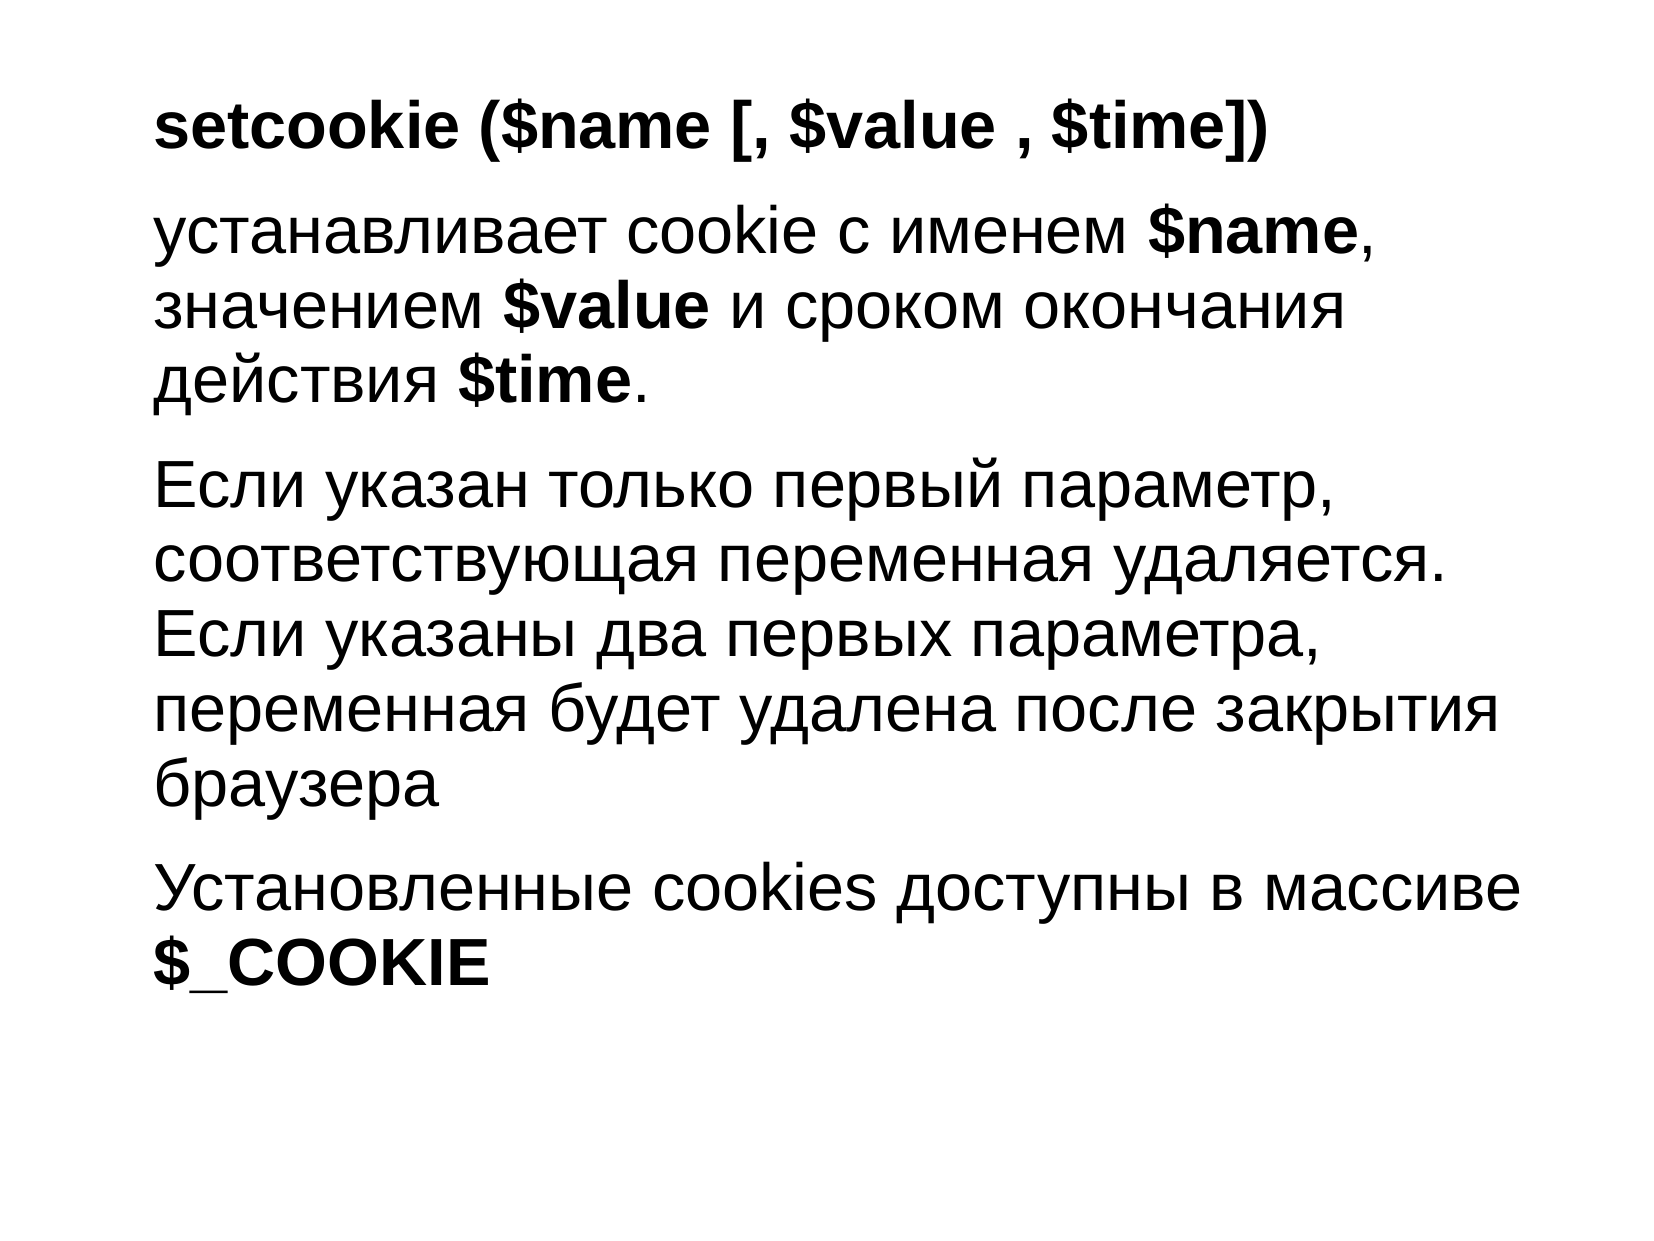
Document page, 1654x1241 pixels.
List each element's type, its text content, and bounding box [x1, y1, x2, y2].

list setcookie ($name [, $value , $time]) устанавливает cookie с именем $name, значением $value и сроком окончания действия $time. Если указан только первый параметр, соответствующая переменная удаляется. Если указаны два первых параметра, переменная будет удалена после закрытия браузера Установленные cookies доступны в массиве $_COOKIE [82, 88, 1571, 1109]
